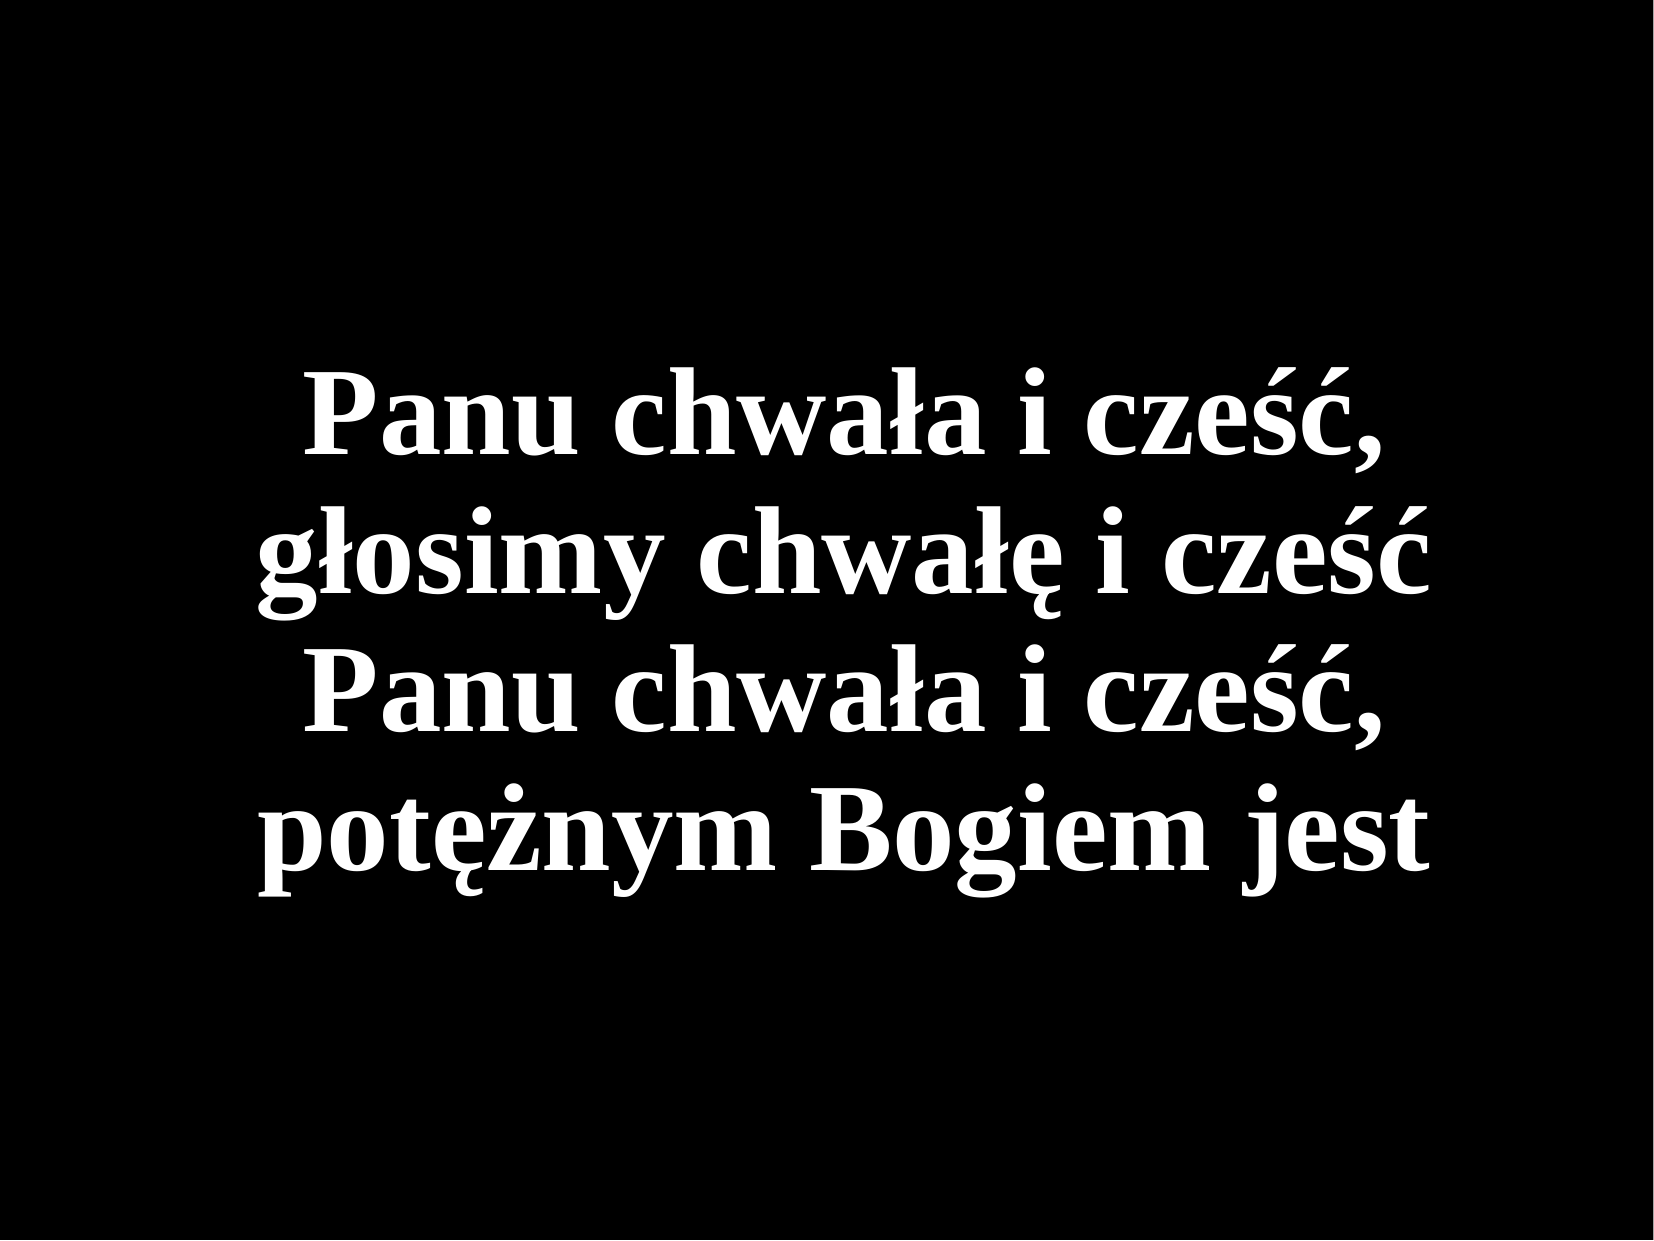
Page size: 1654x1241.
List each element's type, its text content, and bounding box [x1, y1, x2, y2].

subtitle Panu chwała i cześć, głosimy chwałę i cześć Panu chwała i cześć, potężnym Bogiem jest [0, 0, 1654, 1241]
